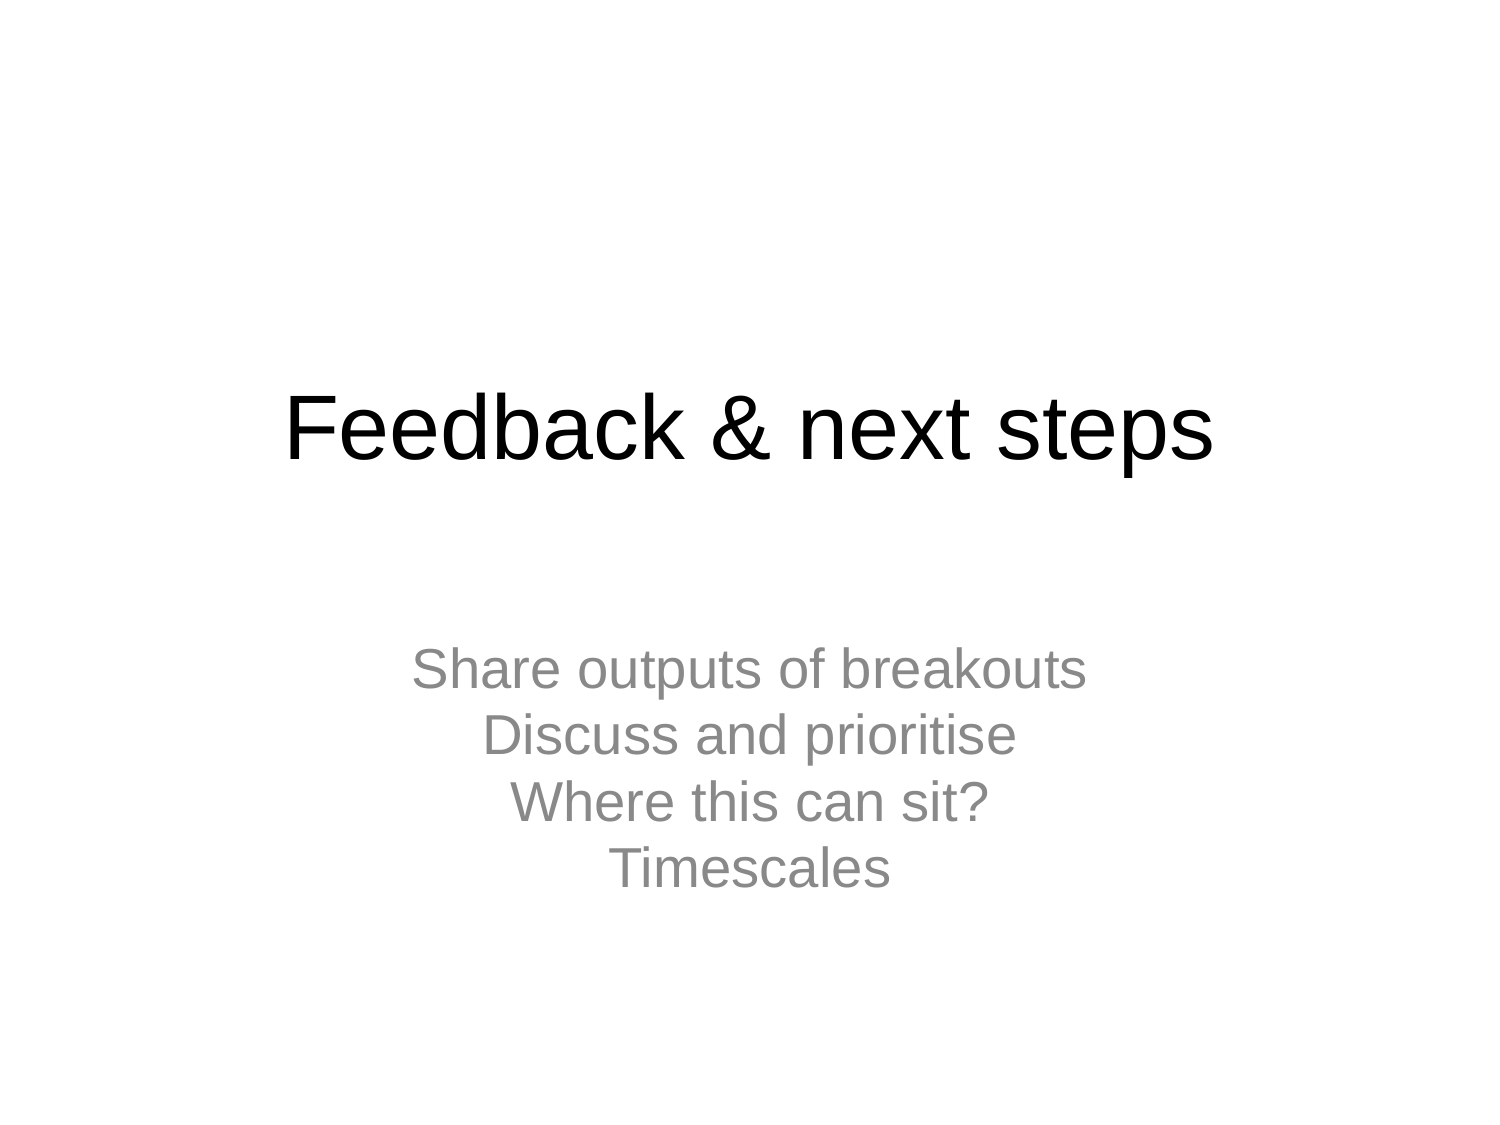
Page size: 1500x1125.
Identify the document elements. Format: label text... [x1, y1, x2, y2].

subtitle Share outputs of breakouts Discuss and prioritise Where this can sit? Timescales [225, 637, 1276, 925]
title Feedback & next steps [112, 302, 1388, 544]
